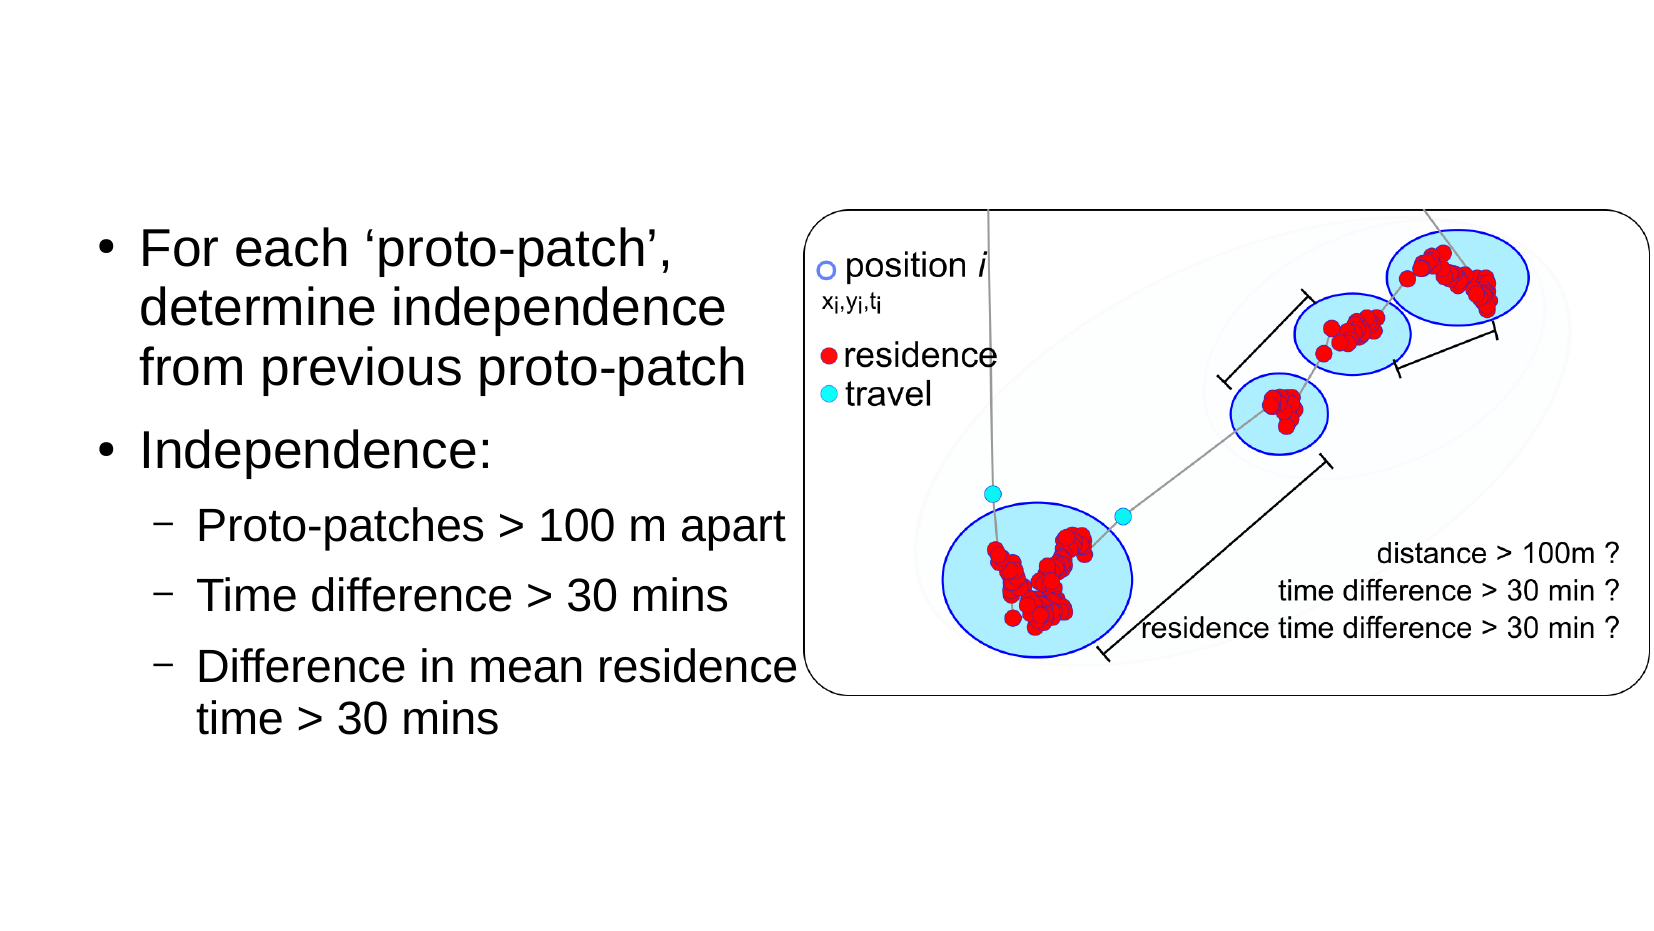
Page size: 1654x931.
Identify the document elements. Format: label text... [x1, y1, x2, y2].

list For each ‘proto-patch’, determine independence from previous proto-patch Independence: Proto-patches > 100 m apart Time difference > 30 mins Difference in mean residence time > 30 mins [82, 217, 809, 758]
picture [803, 209, 1650, 696]
